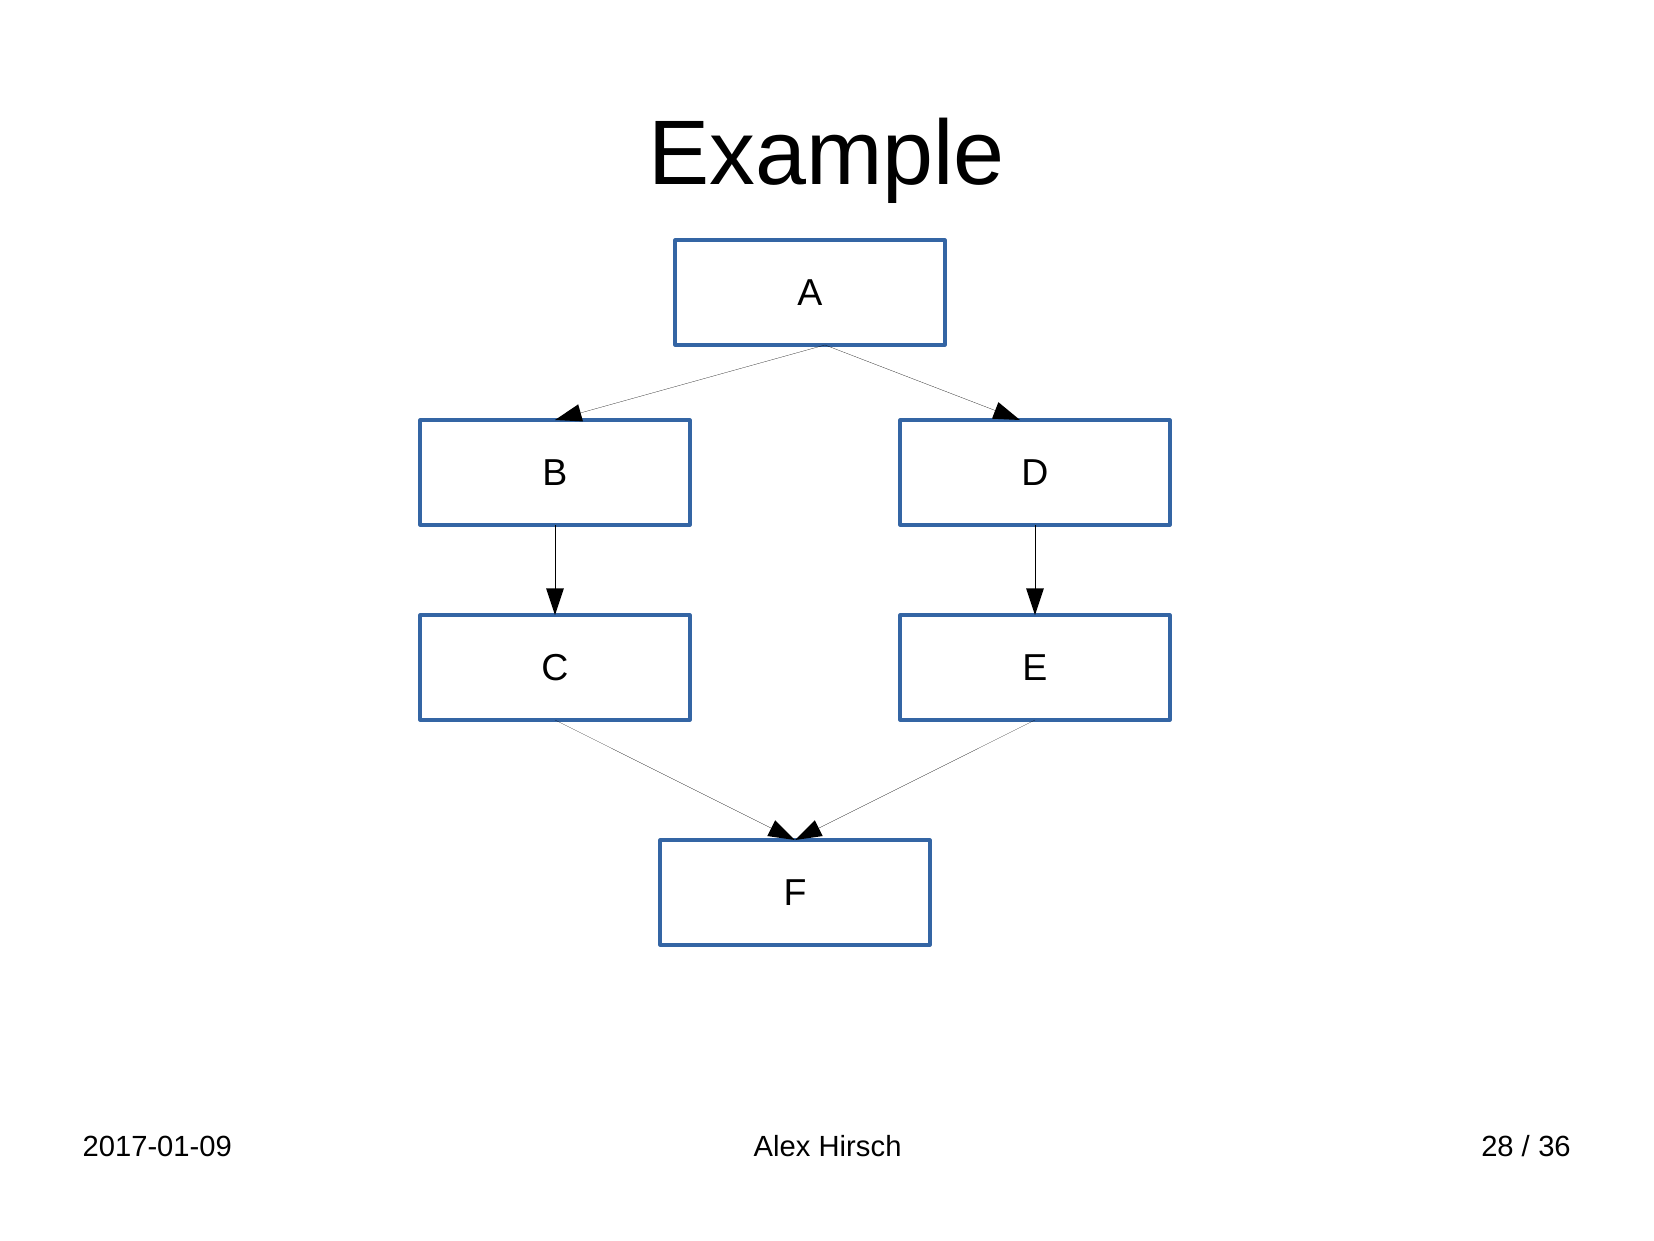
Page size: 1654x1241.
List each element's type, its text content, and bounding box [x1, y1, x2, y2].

text_box A [675, 240, 946, 346]
text_box E [900, 615, 1171, 721]
text_box C [420, 615, 691, 721]
title Example [82, 49, 1571, 257]
text_box D [900, 420, 1171, 526]
text_box F [660, 840, 931, 946]
text_box B [420, 420, 691, 526]
